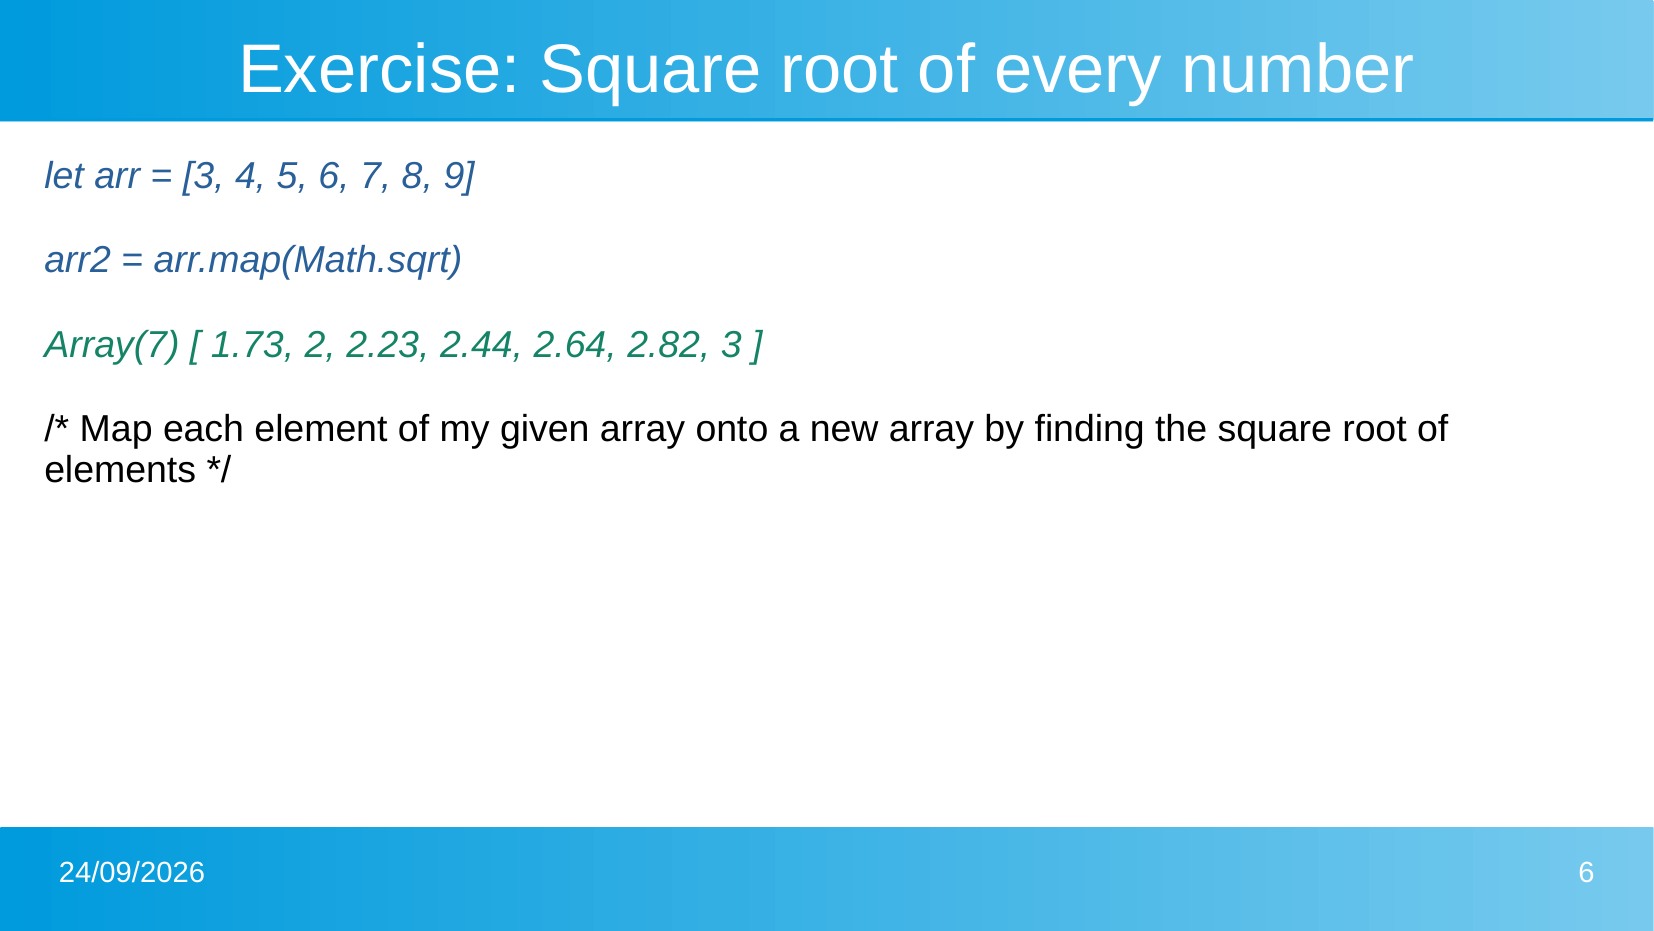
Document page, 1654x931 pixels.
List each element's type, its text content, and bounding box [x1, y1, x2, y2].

title Exercise: Square root of every number [59, 29, 1595, 108]
text_box let arr = [3, 4, 5, 6, 7, 8, 9] arr2 = arr.map(Math.sqrt) Array(7) [ 1.73, 2, 2.23, 2.44, 2.64, 2.82, 3 ] /* Map each element of my given array onto a new array by finding the square root of elements */ [29, 147, 1595, 499]
